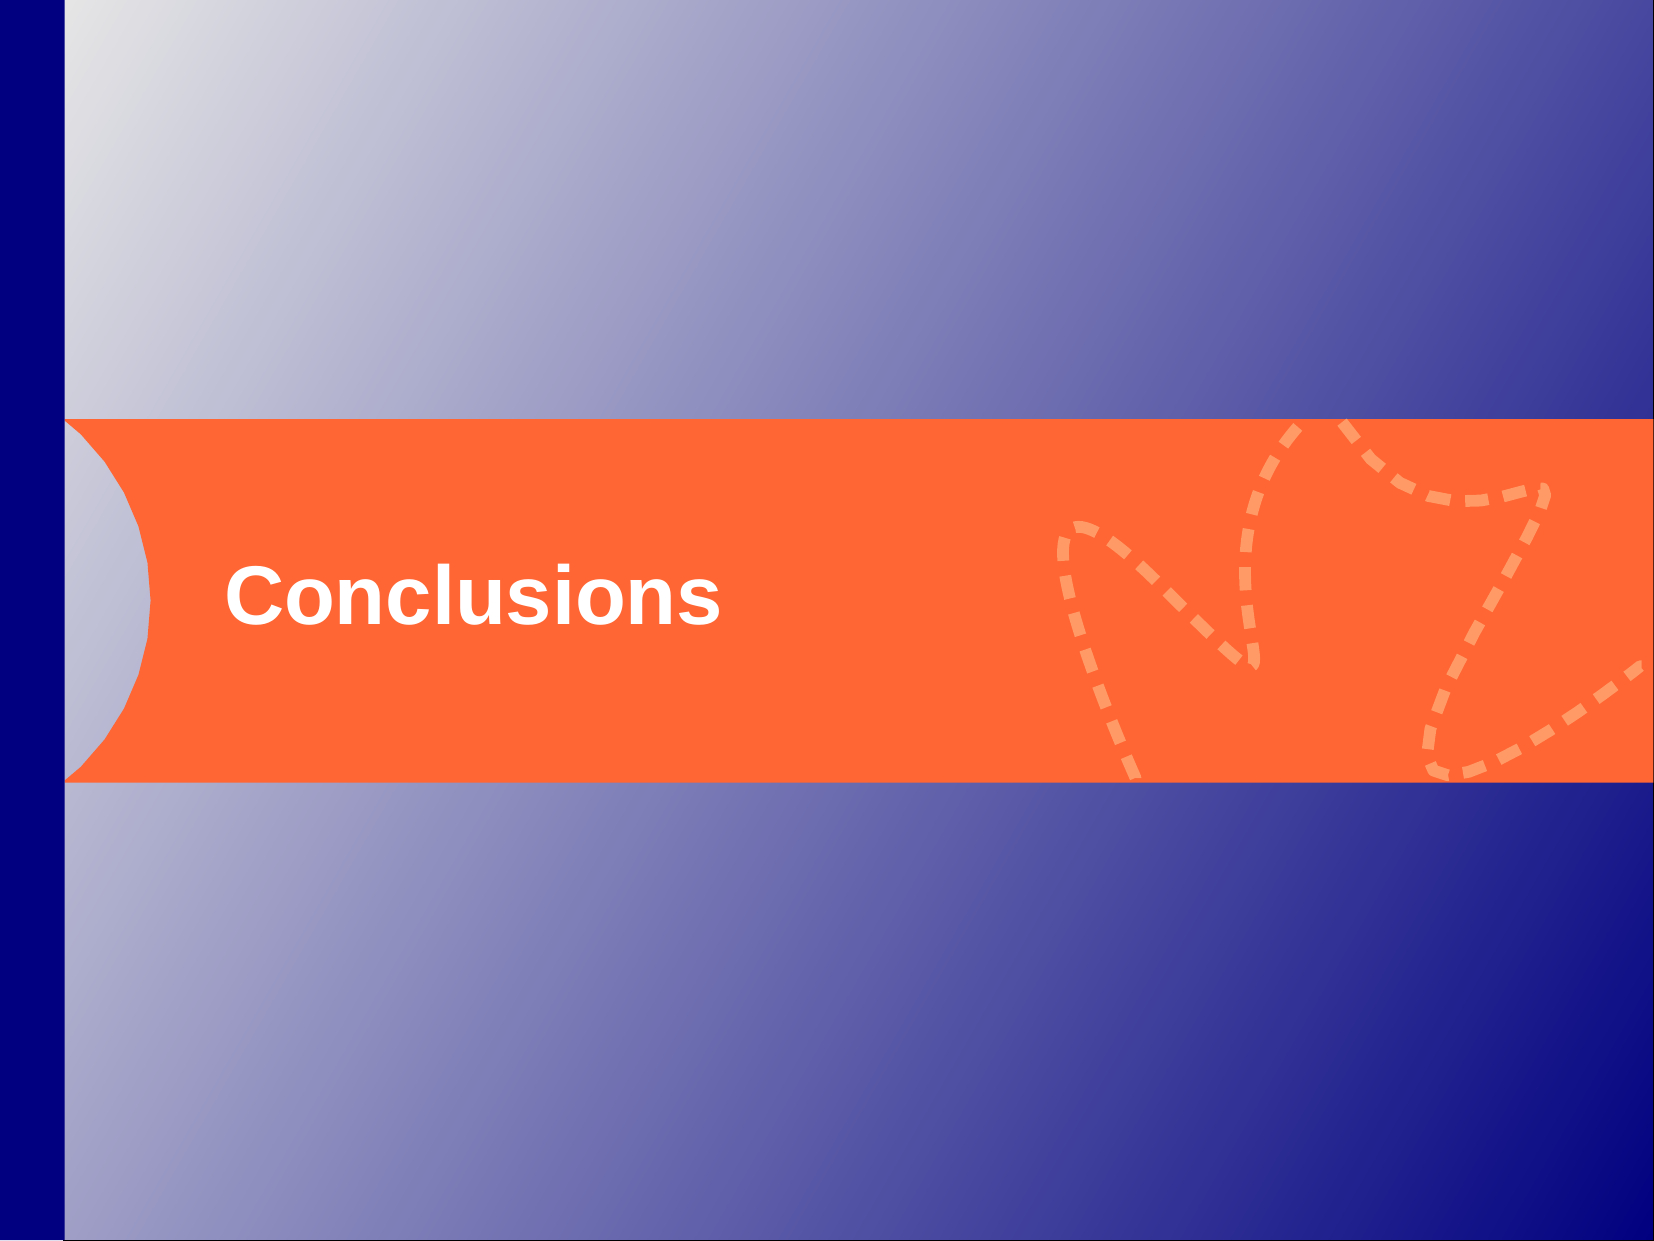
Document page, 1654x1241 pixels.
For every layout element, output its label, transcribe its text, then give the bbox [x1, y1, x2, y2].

title Conclusions [224, 497, 1093, 704]
